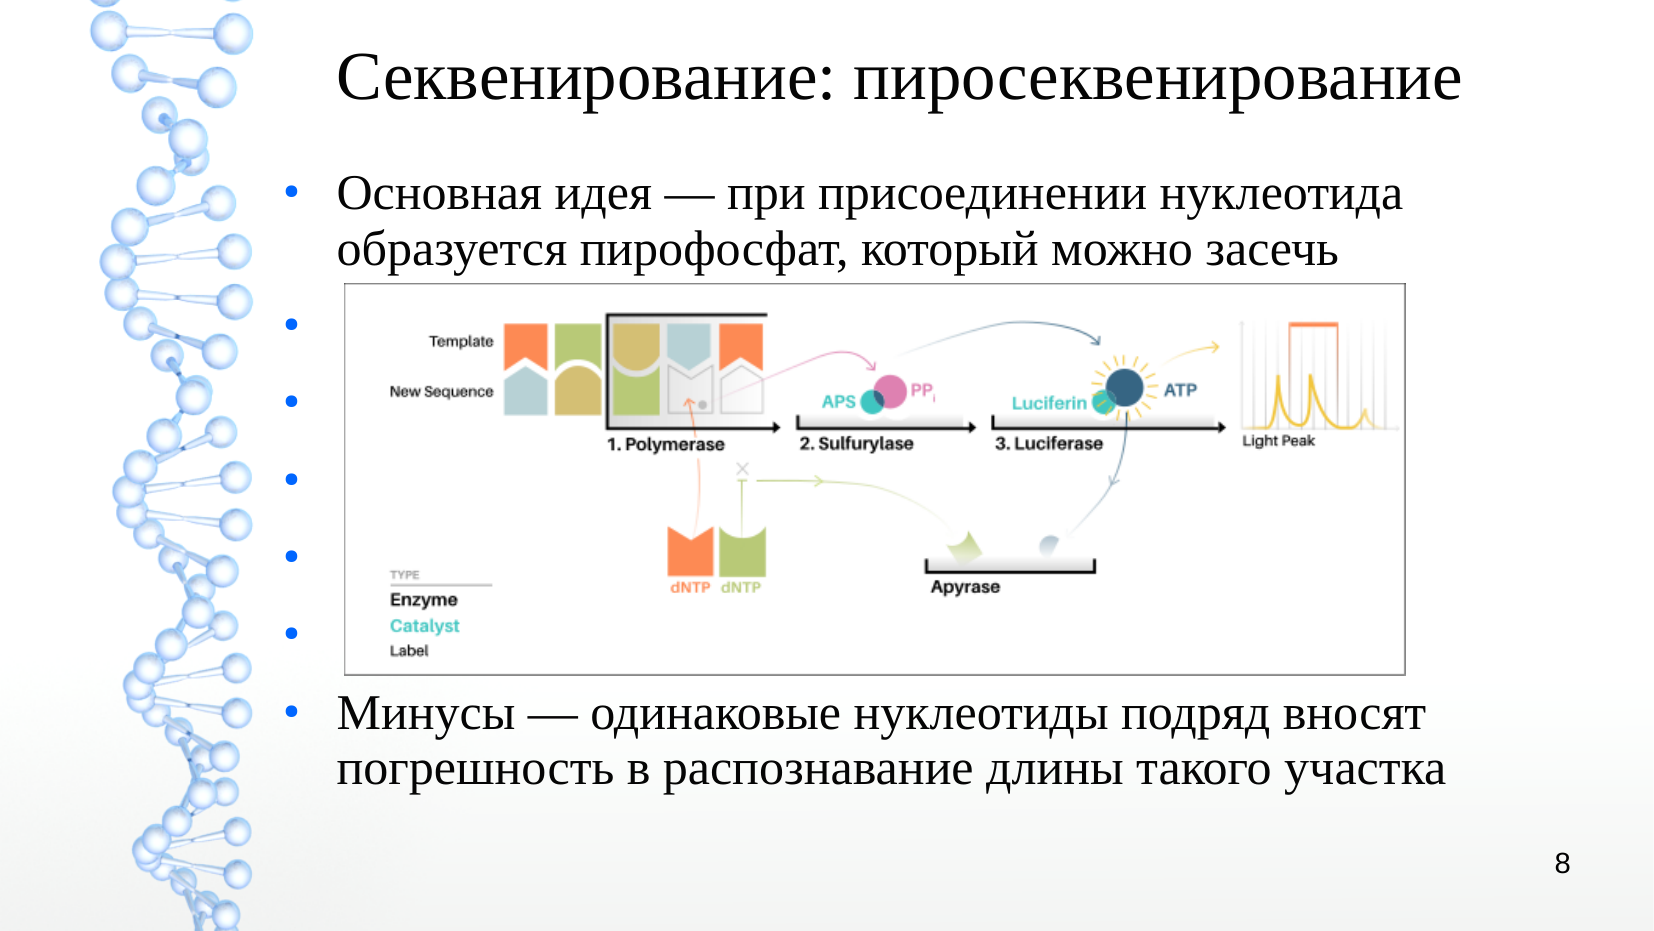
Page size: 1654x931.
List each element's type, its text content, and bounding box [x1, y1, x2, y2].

list Основная идея — при присоединении нуклеотида образуется пирофосфат, который можно засечь Минусы — одинаковые нуклеотиды подряд вносят погрешность в распознавание длины такого участка [265, 165, 1595, 839]
title Секвенирование: пиросеквенирование [236, 0, 1565, 154]
picture [0, 0, 1654, 931]
